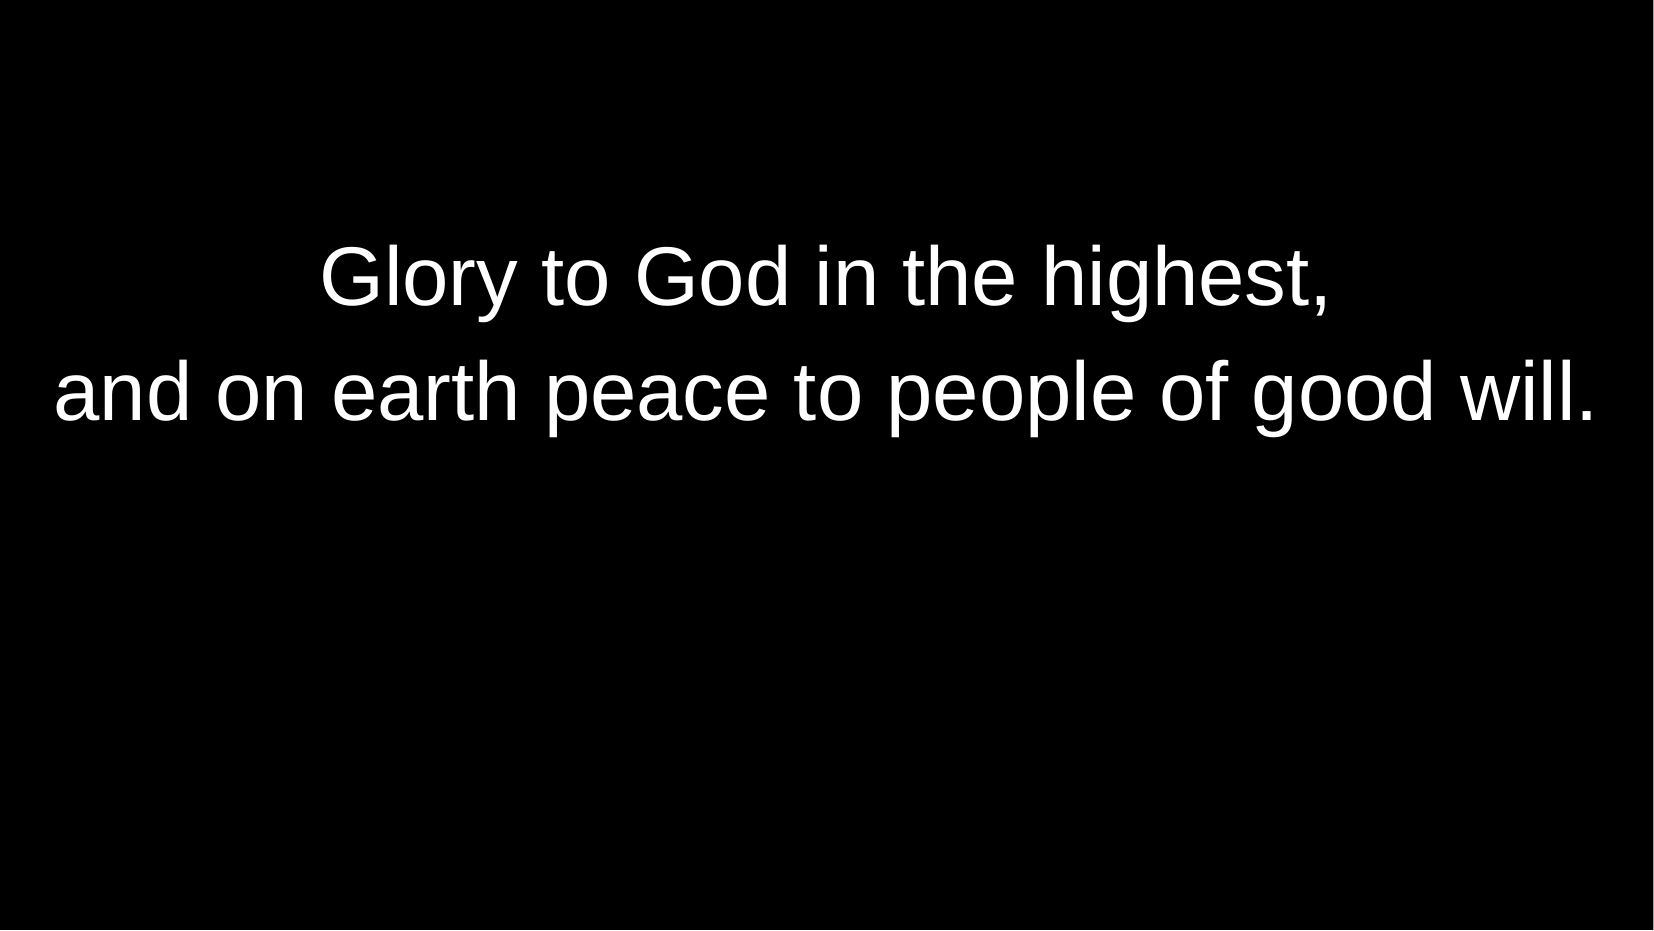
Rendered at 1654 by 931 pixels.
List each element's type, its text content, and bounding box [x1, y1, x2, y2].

list Glory to God in the highest, and on earth peace to people of good will. [0, 230, 1654, 931]
